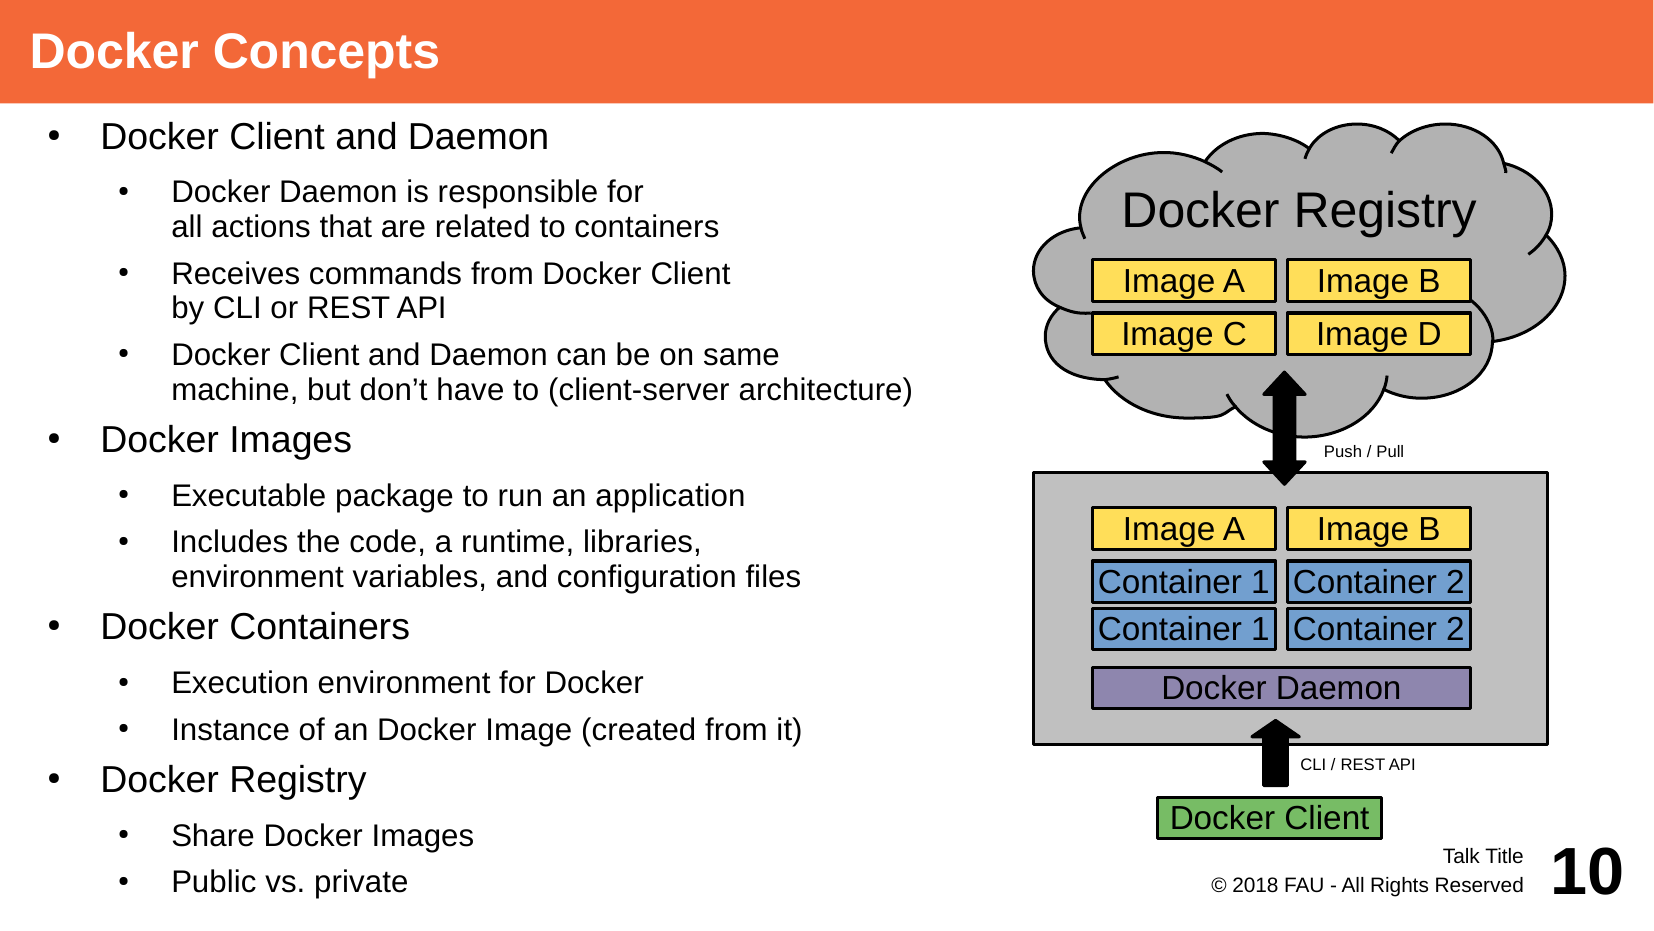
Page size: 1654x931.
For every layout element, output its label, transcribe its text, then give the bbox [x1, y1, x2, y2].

text_box Container 1 [1092, 561, 1276, 603]
text_box [1033, 165, 1566, 430]
list Docker Client and Daemon Docker Daemon is responsible for all actions that are related to containers Receives commands from Docker Client by CLI or REST API Docker Client and Daemon can be on same machine, but don’t have to (client-server architecture) Docker Images Executable package to run an application Includes the code, a runtime, libraries, environment variables, and configuration files Docker Containers Execution environment for Docker Instance of an Docker Image (created from it) Docker Registry Share Docker Images Public vs. private [29, 115, 928, 931]
text_box Container 2 [1287, 608, 1471, 650]
title Docker Concepts [0, 0, 1654, 104]
text_box Image D [1287, 312, 1471, 355]
text_box Container 2 [1287, 561, 1471, 603]
text_box [1227, 133, 1299, 142]
text_box Image A [1092, 259, 1276, 302]
text_box Docker Registry [1086, 142, 1512, 278]
text_box Image A [1092, 507, 1276, 550]
text_box Image B [1287, 507, 1471, 550]
text_box Container 1 [1092, 608, 1276, 650]
text_box Image C [1092, 312, 1276, 355]
text_box CLI / REST API [1251, 743, 1465, 787]
text_box [1314, 124, 1492, 142]
text_box [1033, 472, 1548, 745]
text_box Image B [1287, 259, 1471, 302]
text_box Docker Client [1157, 797, 1382, 839]
text_box Docker Daemon [1092, 667, 1471, 709]
text_box Push / Pull [1257, 430, 1471, 474]
